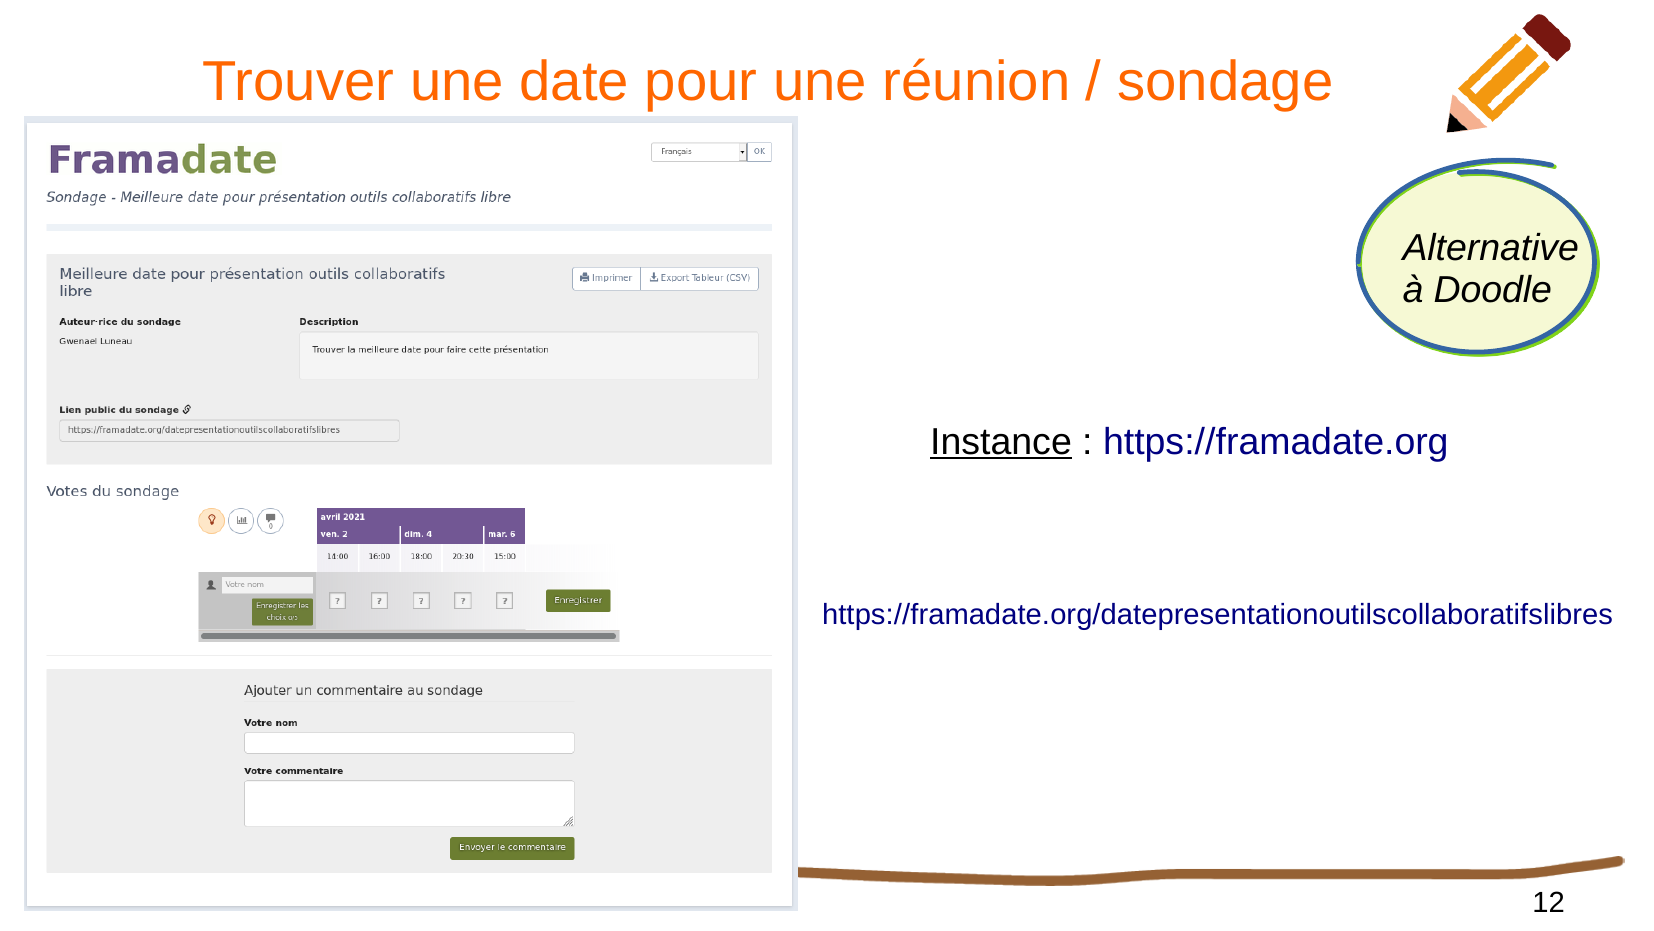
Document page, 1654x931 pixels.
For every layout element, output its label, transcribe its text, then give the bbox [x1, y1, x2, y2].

picture [1446, 14, 1571, 133]
title Trouver une date pour une réunion / sondage [88, 29, 1447, 133]
text_box Alternative à Doodle [1387, 219, 1595, 319]
picture [24, 116, 1625, 911]
text_box [1363, 172, 1576, 316]
text_box Instance : https://framadate.org [915, 413, 1464, 471]
text_box [1390, 319, 1563, 349]
text_box https://framadate.org/ datepresentationoutilscollaboratifslibres [807, 590, 1630, 639]
